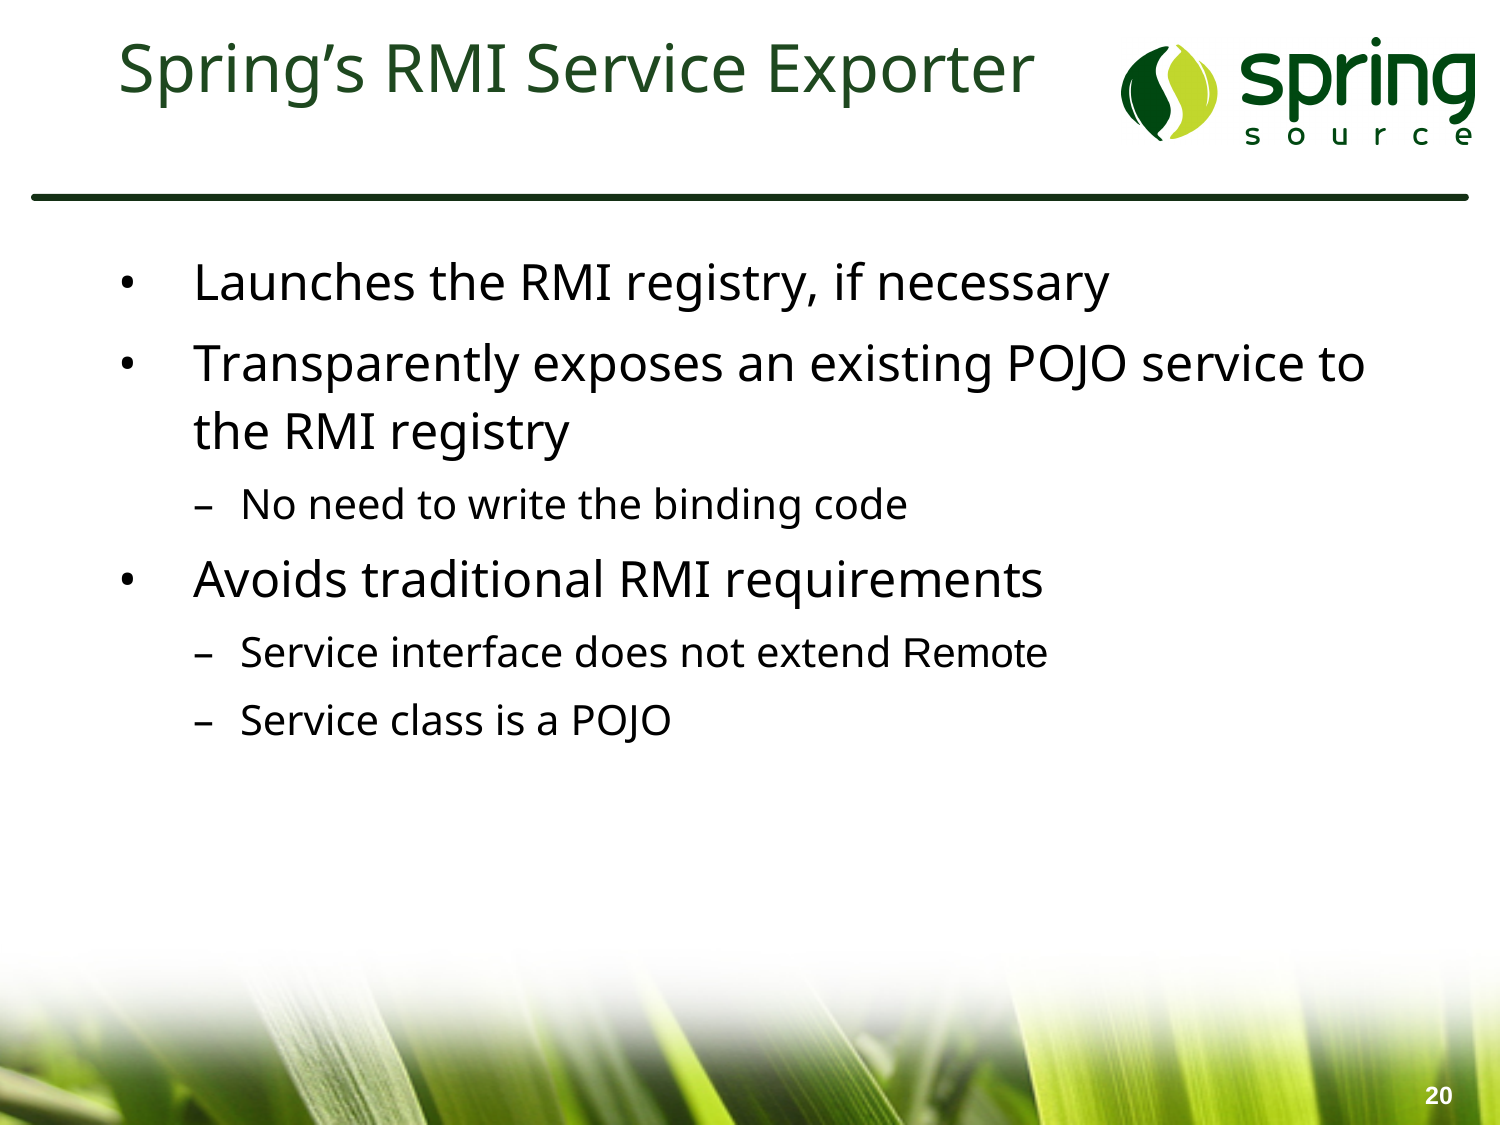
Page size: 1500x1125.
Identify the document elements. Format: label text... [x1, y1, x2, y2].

title Spring’s RMI Service Exporter [103, 13, 1136, 176]
picture [1136, 37, 1475, 145]
list Launches the RMI registry, if necessary Transparently exposes an existing POJO service to the RMI registry No need to write the binding code Avoids traditional RMI requirements Service interface does not extend Remote Service class is a POJO [103, 239, 1394, 762]
picture [0, 944, 1500, 1125]
